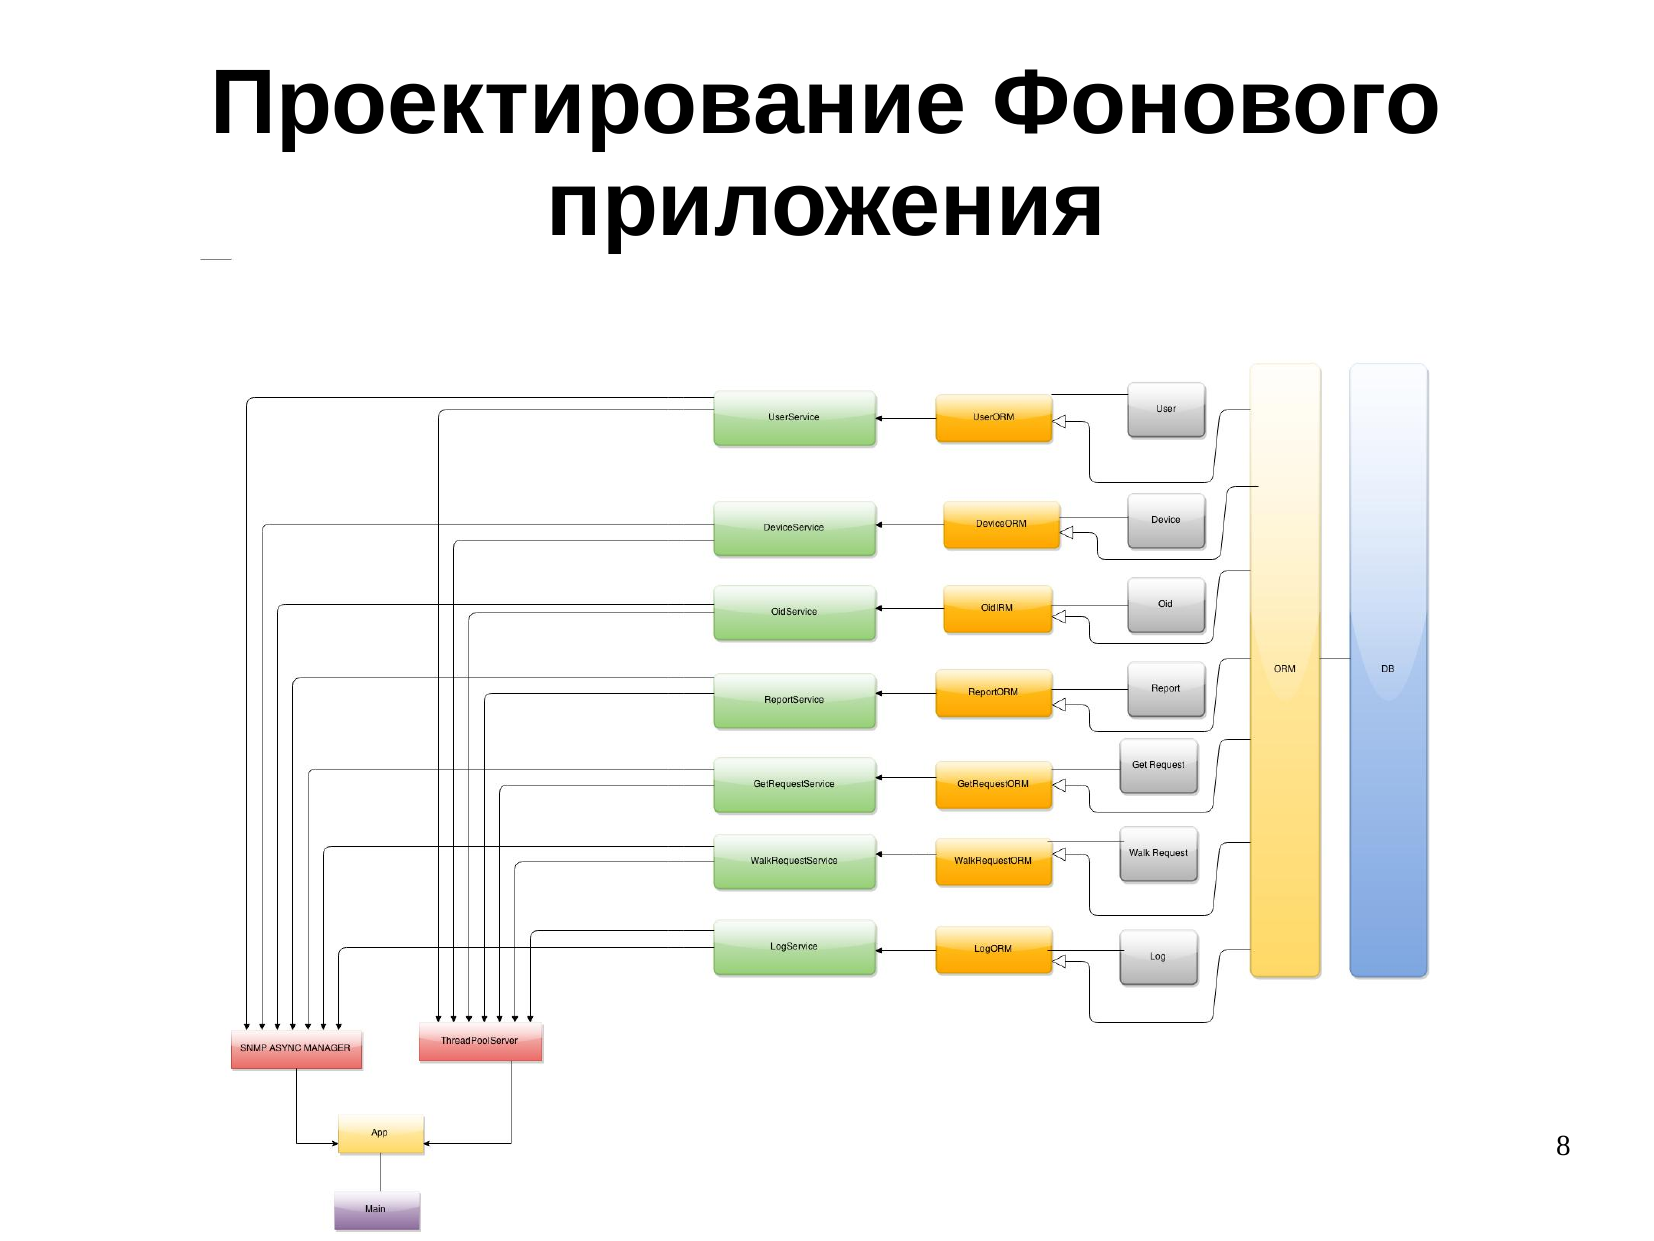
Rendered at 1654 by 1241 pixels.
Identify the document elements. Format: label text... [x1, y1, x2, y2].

title Проектирование Фонового приложения [82, 49, 1571, 257]
picture [200, 256, 1430, 1234]
